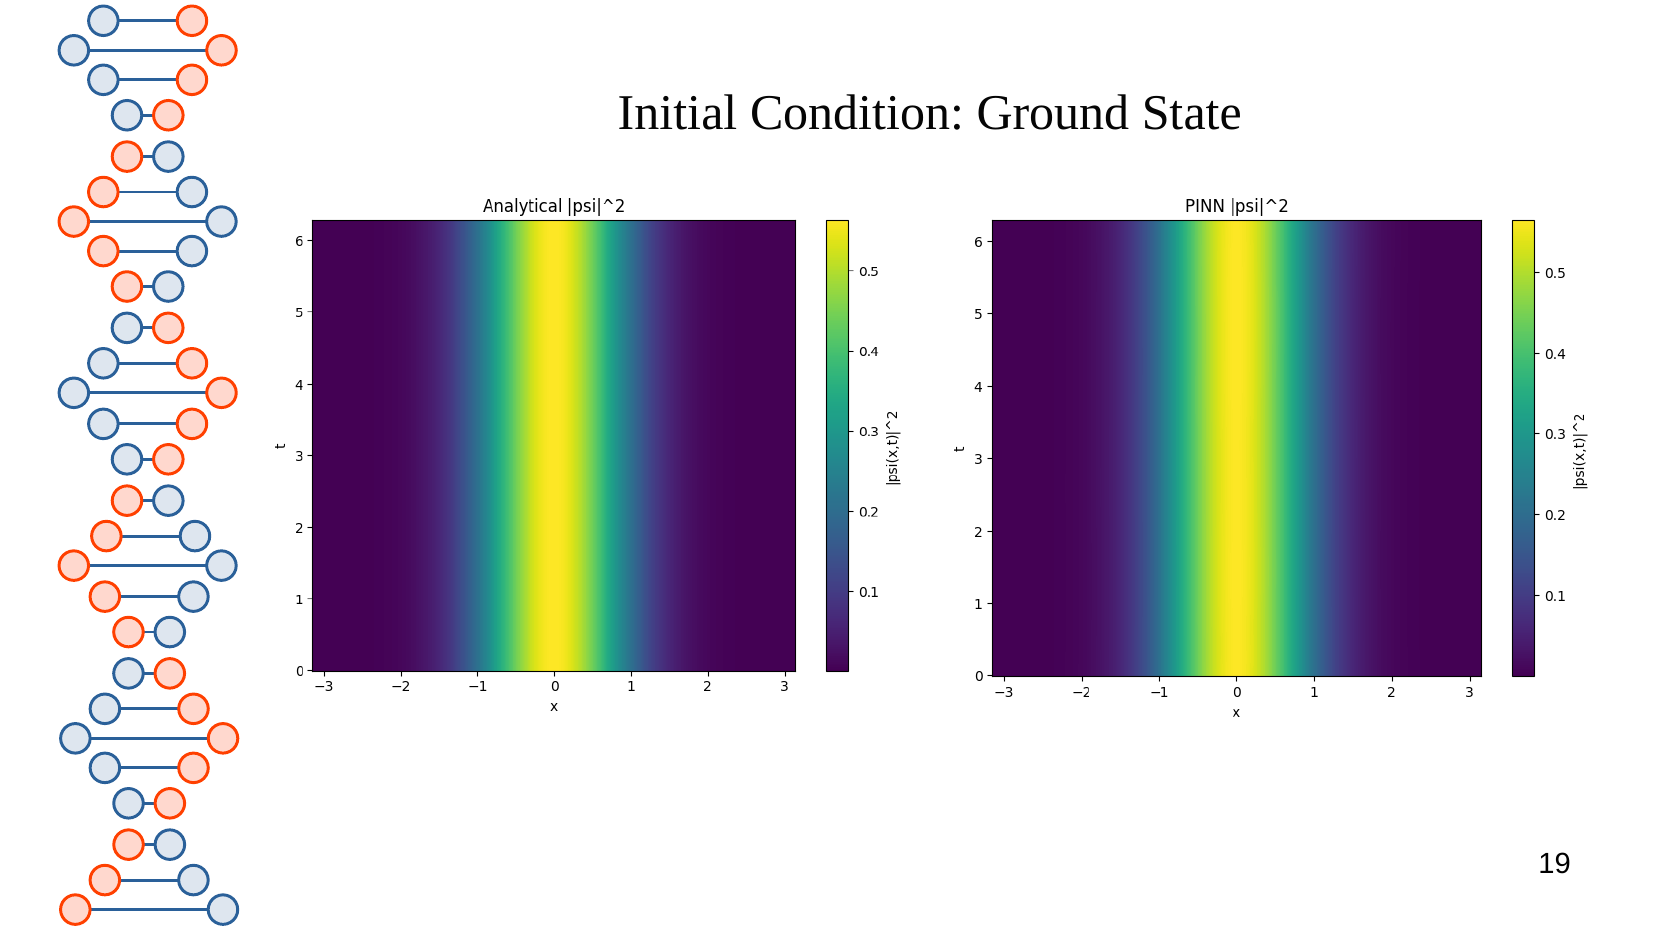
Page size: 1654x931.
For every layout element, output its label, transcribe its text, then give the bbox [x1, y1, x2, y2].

picture [944, 188, 1595, 728]
title Initial Condition: Ground State [265, 35, 1595, 189]
picture [265, 188, 908, 722]
